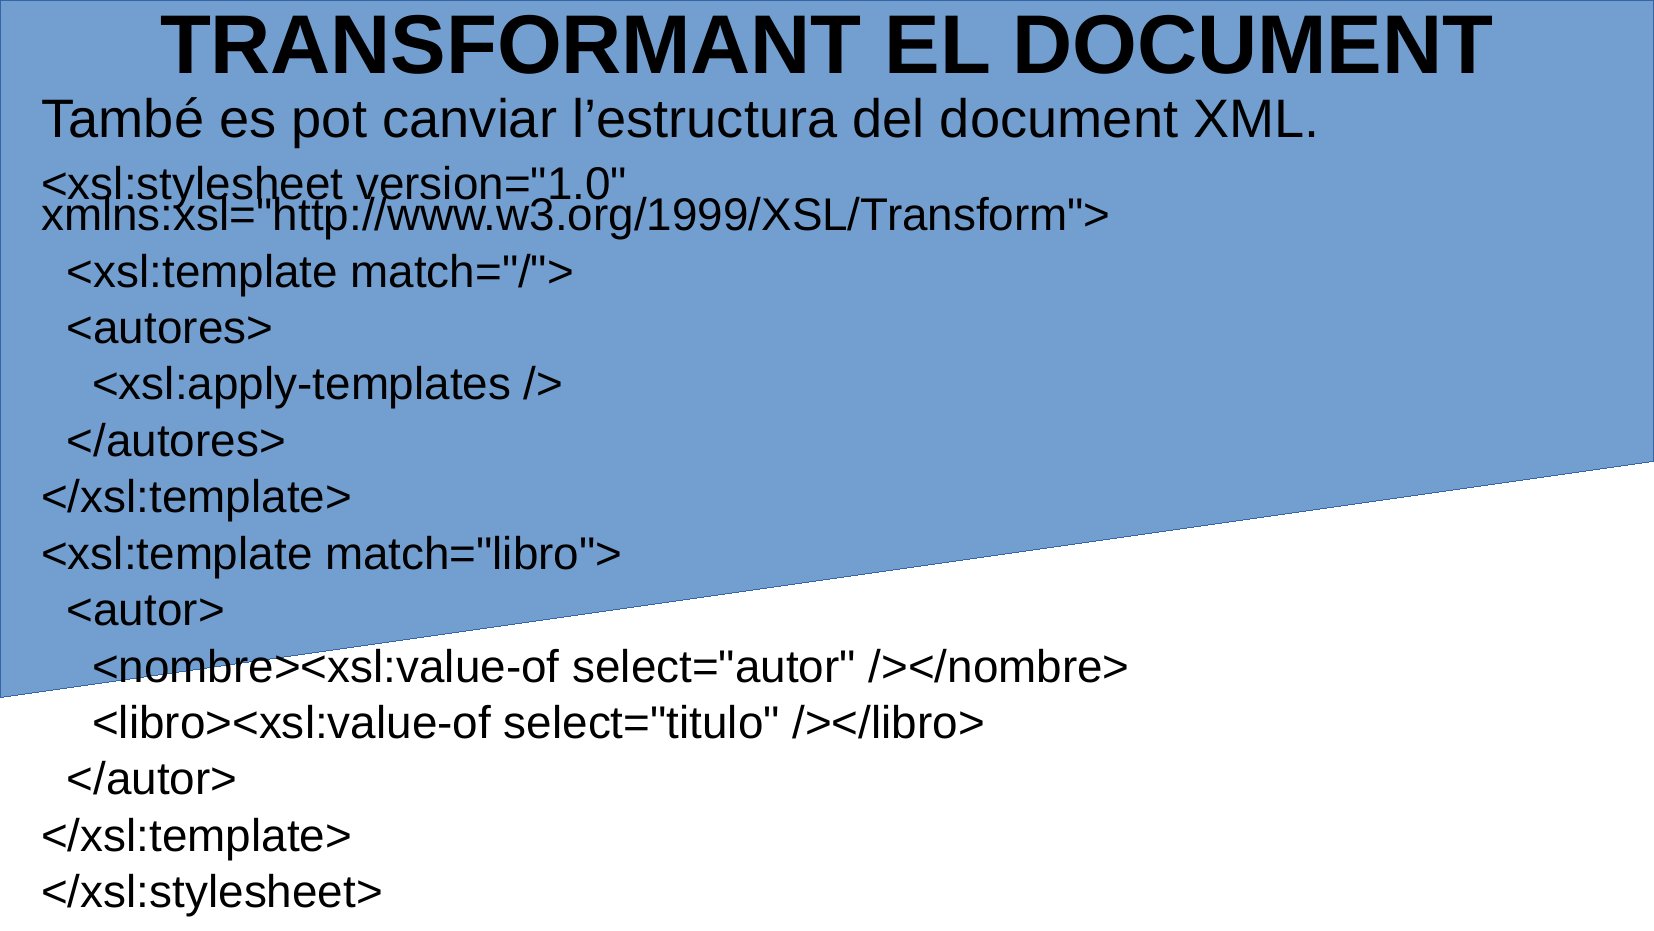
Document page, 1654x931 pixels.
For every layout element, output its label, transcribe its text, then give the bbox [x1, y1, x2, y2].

list També es pot canviar l’estructura del document XML. <xsl:stylesheet version="1.0" xmlns:xsl="http://www.w3.org/1999/XSL/Transform"> <xsl:template match="/"> <autores> <xsl:apply-templates /> </autores> </xsl:template> <xsl:template match="libro"> <autor> <nombre><xsl:value-of select="autor" /></nombre> <libro><xsl:value-of select="titulo" /></libro> </autor> </xsl:template> </xsl:stylesheet> [0, 88, 1654, 931]
title TRANSFORMANT EL DOCUMENT [29, 0, 1625, 88]
